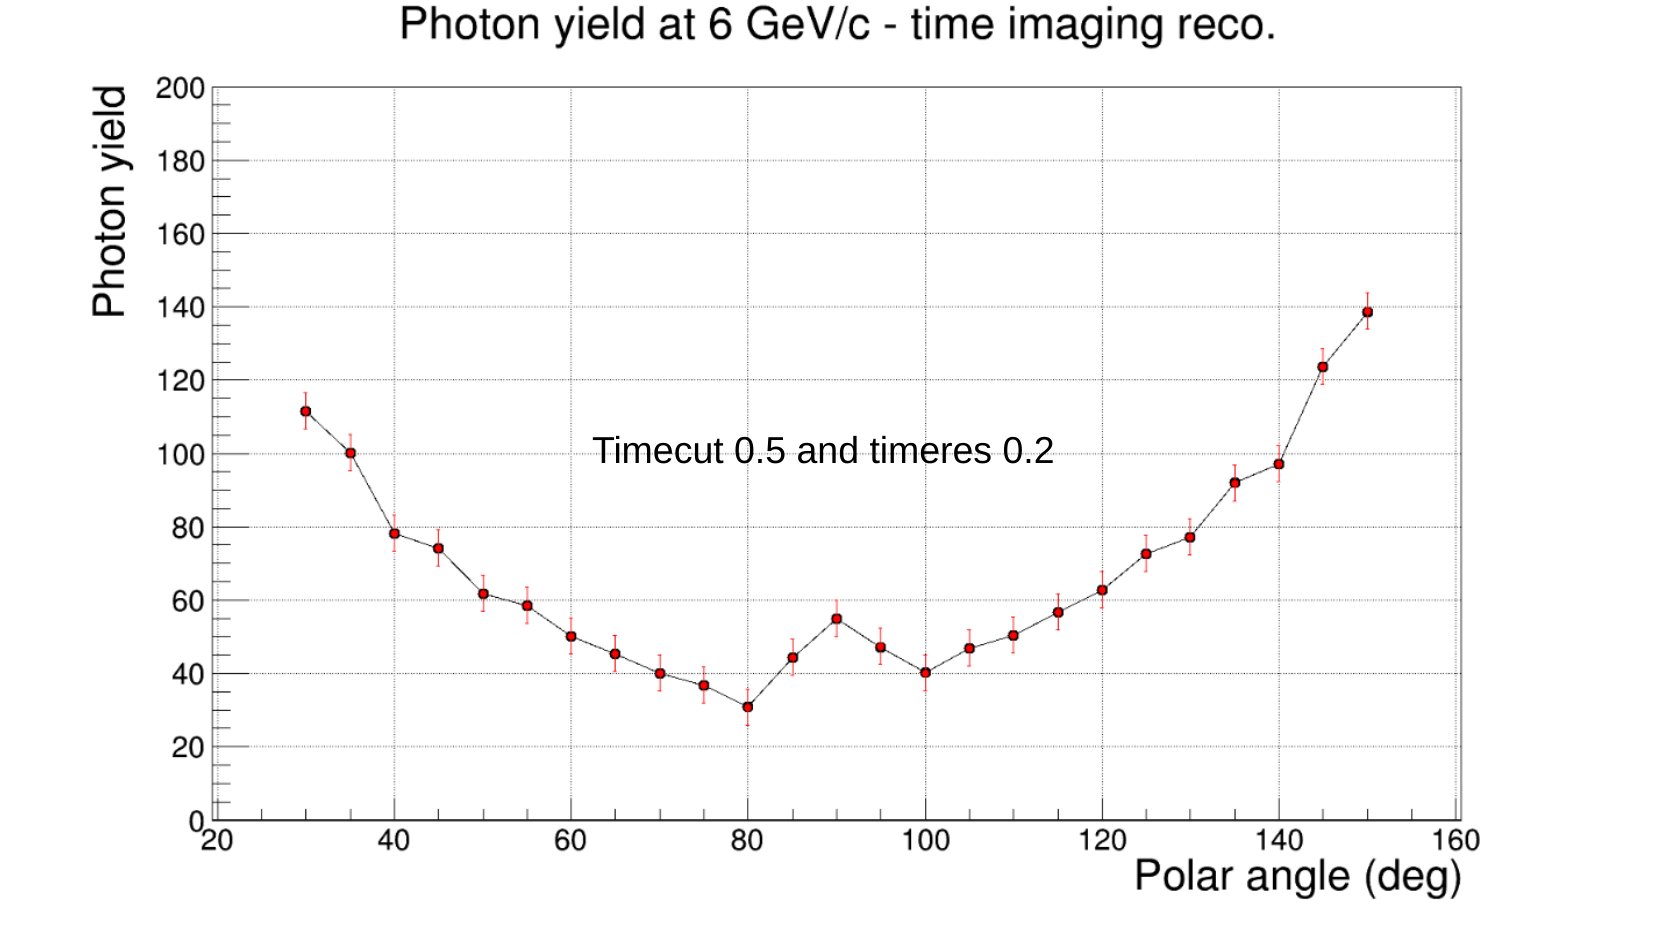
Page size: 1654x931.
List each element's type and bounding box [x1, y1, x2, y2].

picture [75, 0, 1573, 901]
